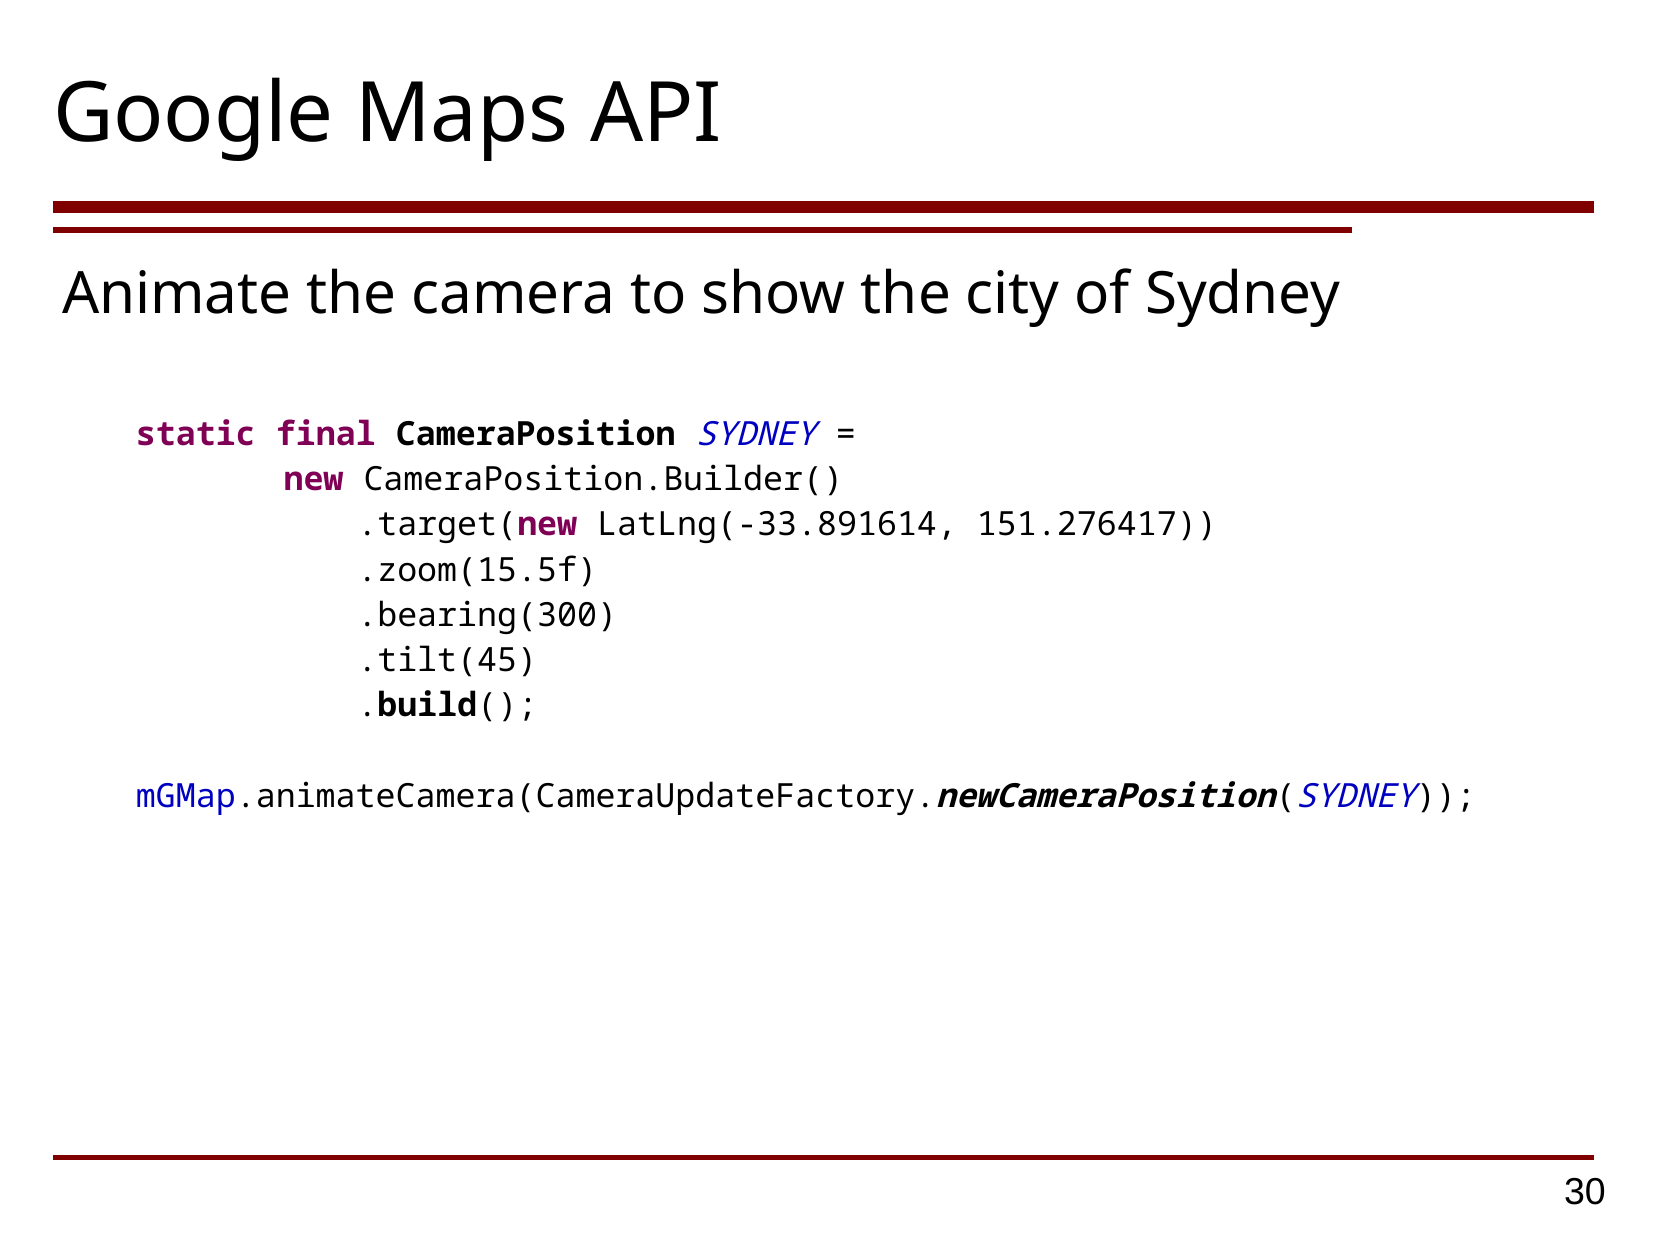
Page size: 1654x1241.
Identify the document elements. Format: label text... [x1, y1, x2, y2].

text_box [260, 798, 269, 805]
text_box [200, 798, 209, 805]
text_box [700, 791, 709, 805]
text_box [640, 798, 649, 805]
text_box [500, 798, 509, 805]
text_box [340, 798, 349, 805]
text_box Animate the camera to show the city of Sydney static final CameraPosition SYDNEY = new CameraPosition.Builder() .target(new LatLng(-33.891614, 151.276417)) .zoom(15.5f) .bearing(300) .tilt(45) .build(); mGMap.animateCamera(CameraUpdateFactory.newCameraPosition(SYDNEY)); [47, 243, 1583, 789]
text_box [380, 791, 390, 796]
text_box [560, 798, 569, 805]
text_box [681, 791, 690, 805]
text_box [860, 791, 870, 805]
text_box [660, 789, 670, 805]
text_box <número> [35, 1163, 1654, 1221]
text_box [600, 791, 610, 796]
text_box [221, 791, 230, 805]
text_box [1143, 792, 1152, 803]
text_box [58, 789, 1408, 1152]
text_box [1369, 789, 1374, 801]
text_box [900, 789, 910, 804]
text_box [460, 791, 470, 796]
text_box [720, 798, 729, 805]
text_box [800, 798, 809, 805]
text_box [760, 791, 770, 796]
subtitle Google Maps API [53, 48, 1542, 172]
text_box [982, 789, 995, 802]
text_box [1243, 792, 1252, 803]
text_box [420, 798, 429, 805]
text_box [1341, 789, 1354, 804]
